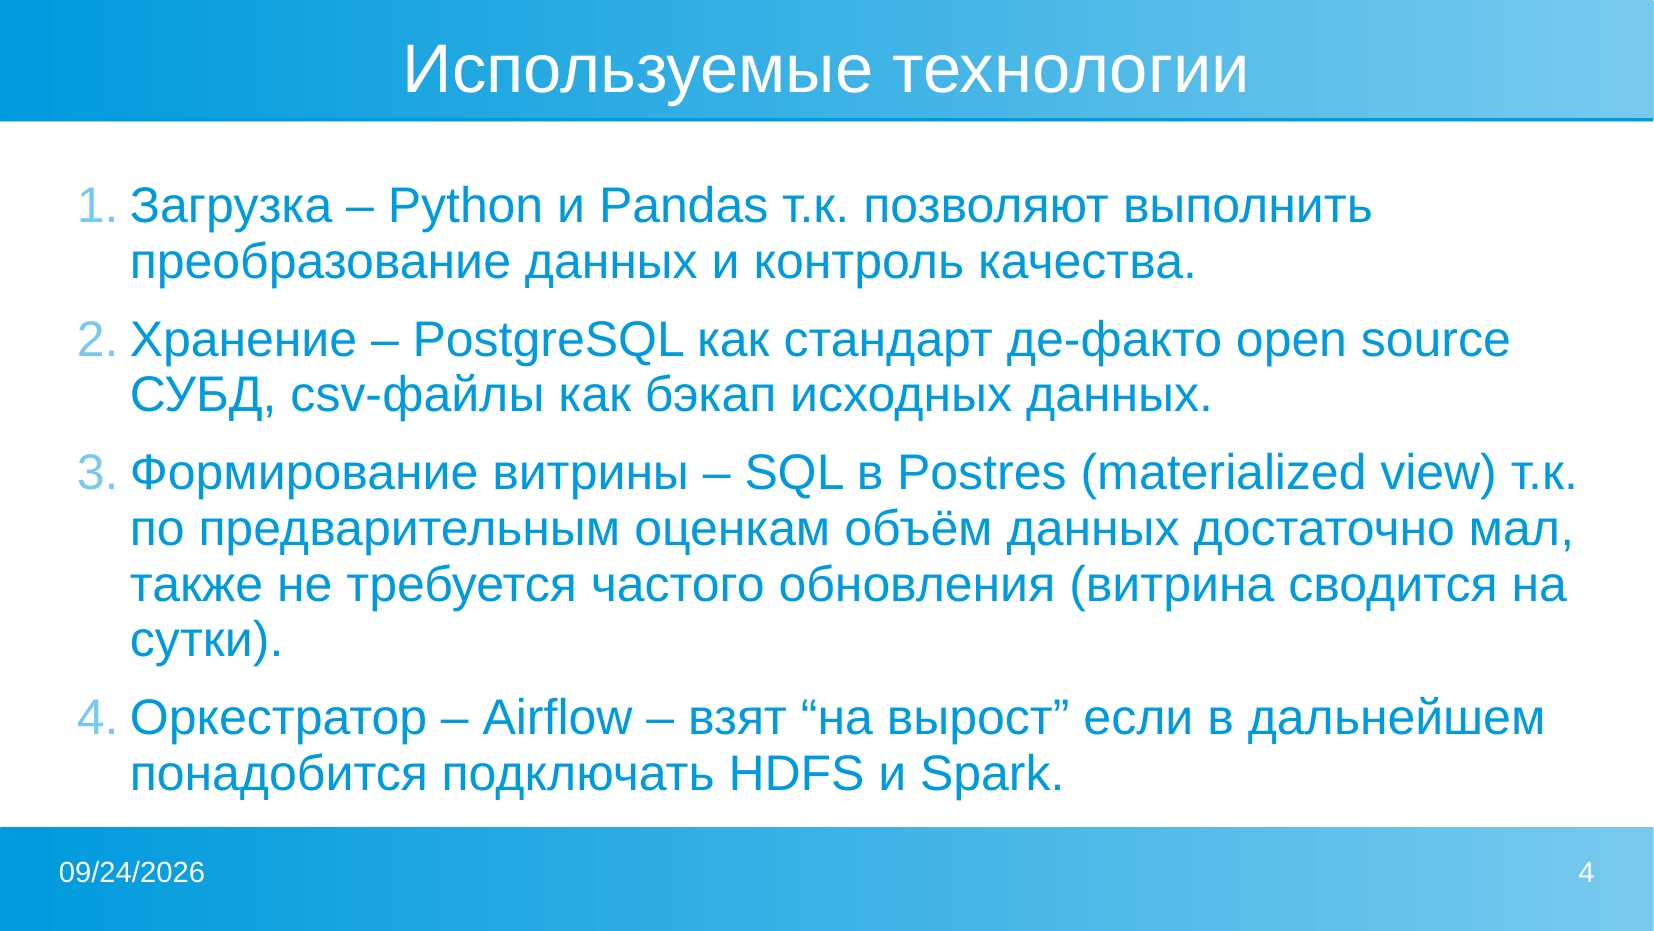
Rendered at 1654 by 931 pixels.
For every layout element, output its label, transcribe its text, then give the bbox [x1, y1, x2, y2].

list Загрузка – Python и Pandas т.к. позволяют выполнить преобразование данных и контроль качества. Хранение – PostgreSQL как стандарт де-факто open source СУБД, csv-файлы как бэкап исходных данных. Формирование витрины – SQL в Postres (materialized view) т.к. по предварительным оценкам объём данных достаточно мал, также не требуется частого обновления (витрина сводится на сутки). Оркестратор – Airflow – взят “на вырост” если в дальнейшем понадобится подключать HDFS и Spark. [59, 177, 1595, 768]
title Используемые технологии [59, 29, 1595, 108]
